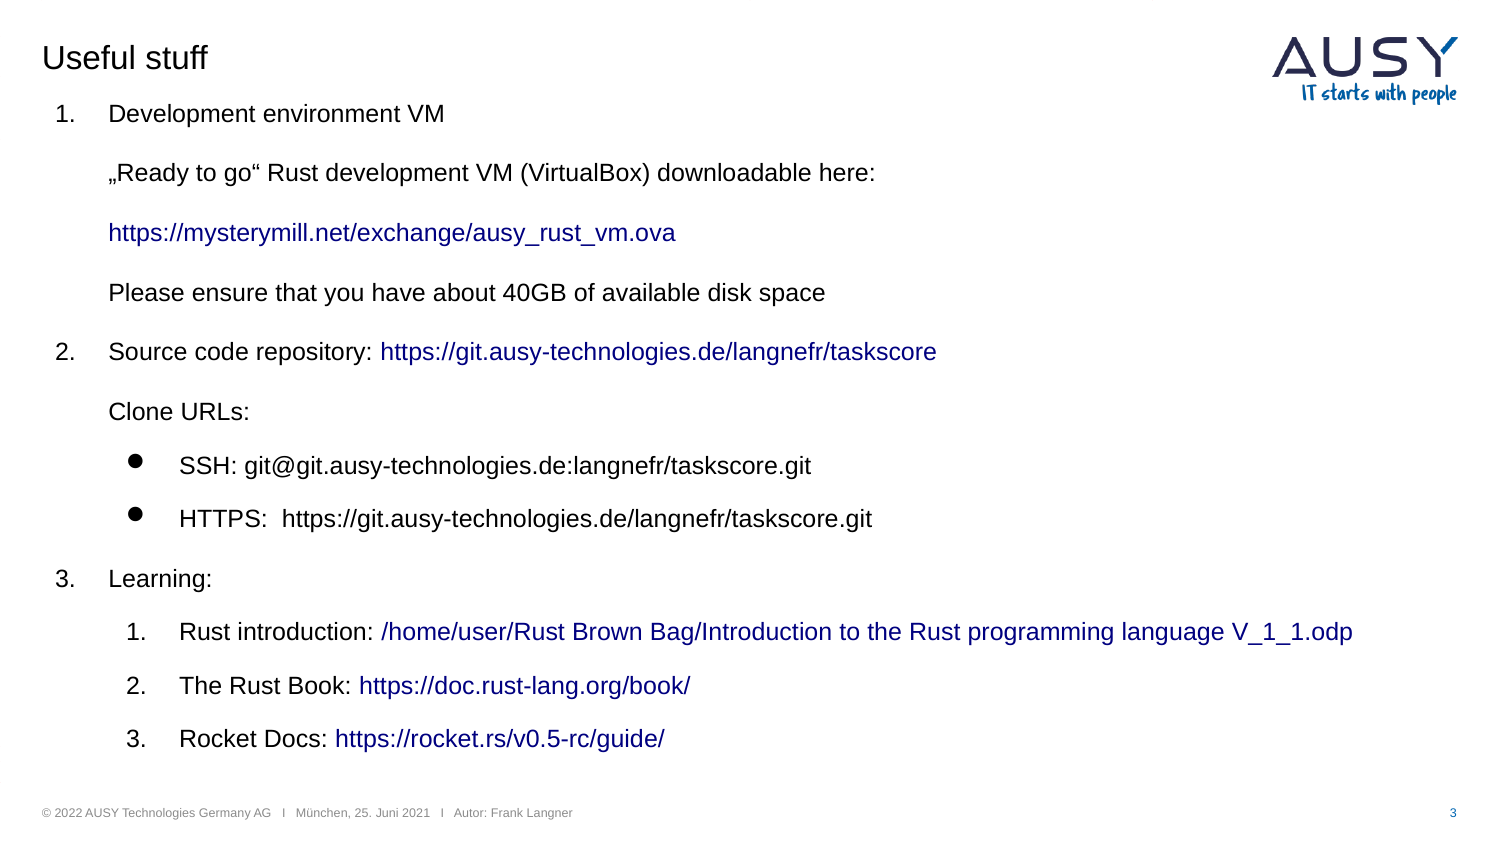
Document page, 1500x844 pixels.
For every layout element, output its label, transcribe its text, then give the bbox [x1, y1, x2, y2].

picture [1272, 37, 1458, 105]
footer © 2022 AUSY Technologies Germany AG I München, 25. Juni 2021 I Autor: Frank Langner [41, 797, 1153, 828]
list Development environment VM „Ready to go“ Rust development VM (VirtualBox) downloadable here: https://mysterymill.net/exchange/ausy_rust_vm.ova Please ensure that you have about 40GB of available disk space Source code repository: https://git.ausy-technologies.de/langnefr/taskscore Clone URLs: SSH: git@git.ausy-technologies.de:langnefr/taskscore.git HTTPS: https://git.ausy-technologies.de/langnefr/taskscore.git Learning: Rust introduction: /home/user/Rust Brown Bag/Introduction to the Rust programming language V_1_1.odp The Rust Book: https://doc.rust-lang.org/book/ Rocket Docs: https://rocket.rs/v0.5-rc/guide/ [37, 97, 1454, 743]
title Useful stuff [41, 36, 1153, 77]
